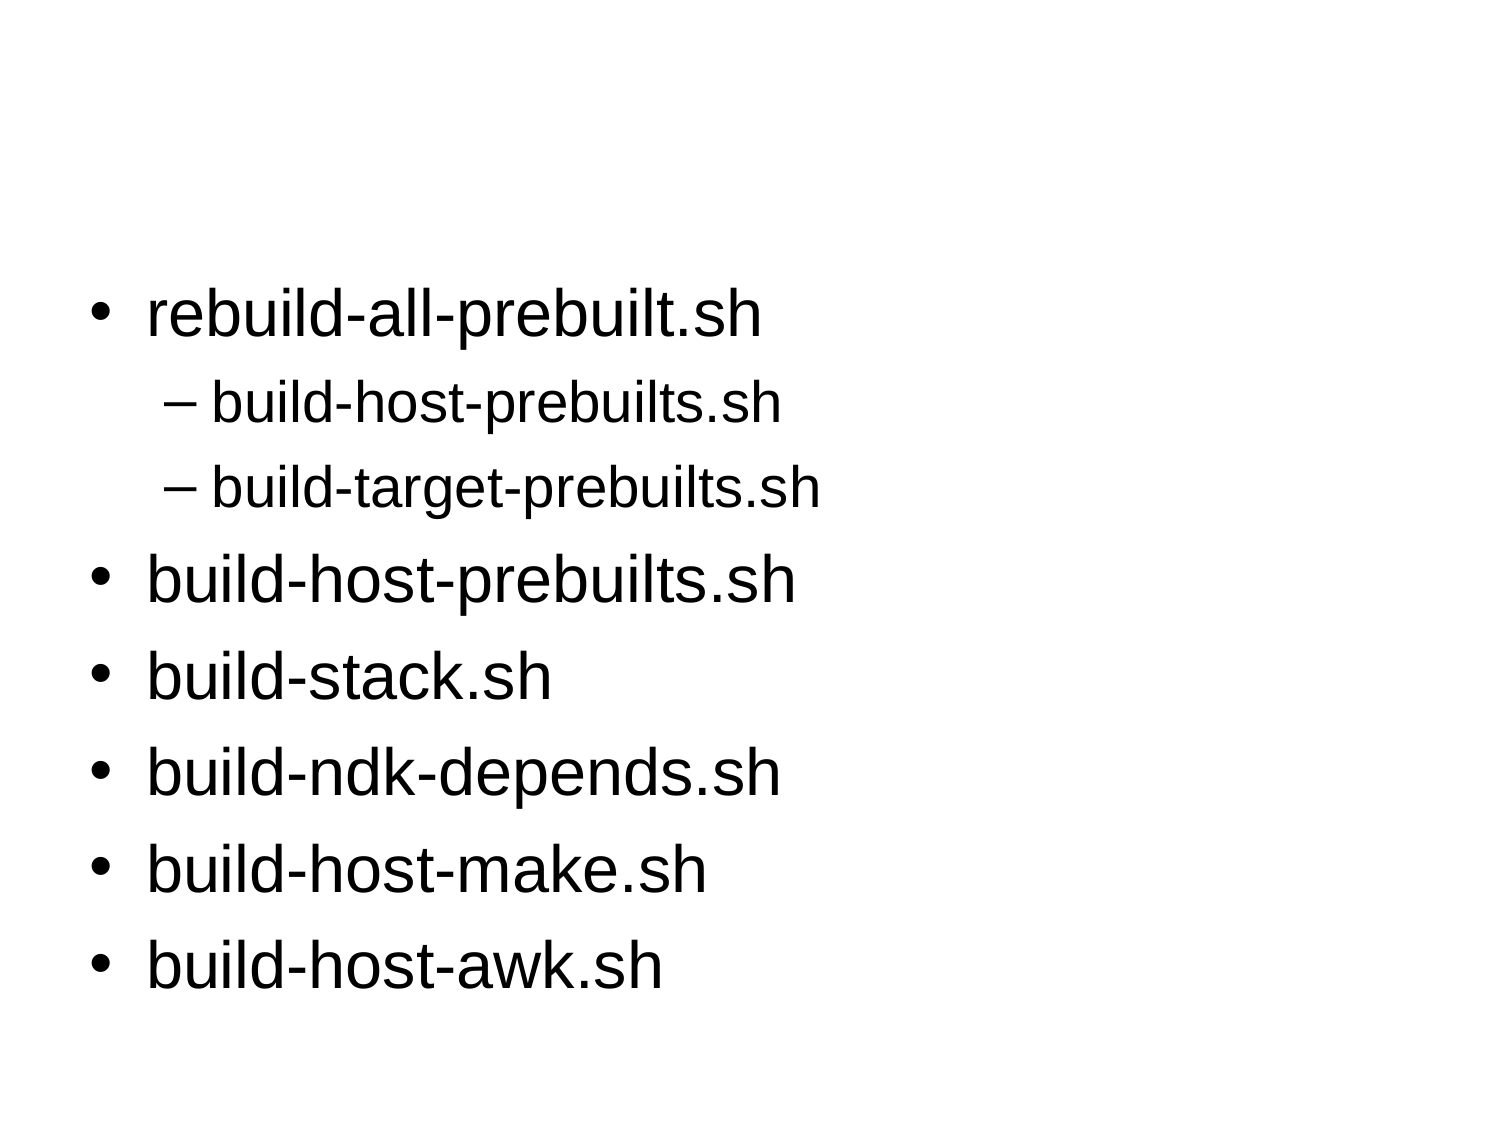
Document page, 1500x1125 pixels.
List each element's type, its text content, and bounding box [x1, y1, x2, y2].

list rebuild-all-prebuilt.sh build-host-prebuilts.sh build-target-prebuilts.sh build-host-prebuilts.sh build-stack.sh build-ndk-depends.sh build-host-make.sh build-host-awk.sh [75, 262, 1426, 1010]
